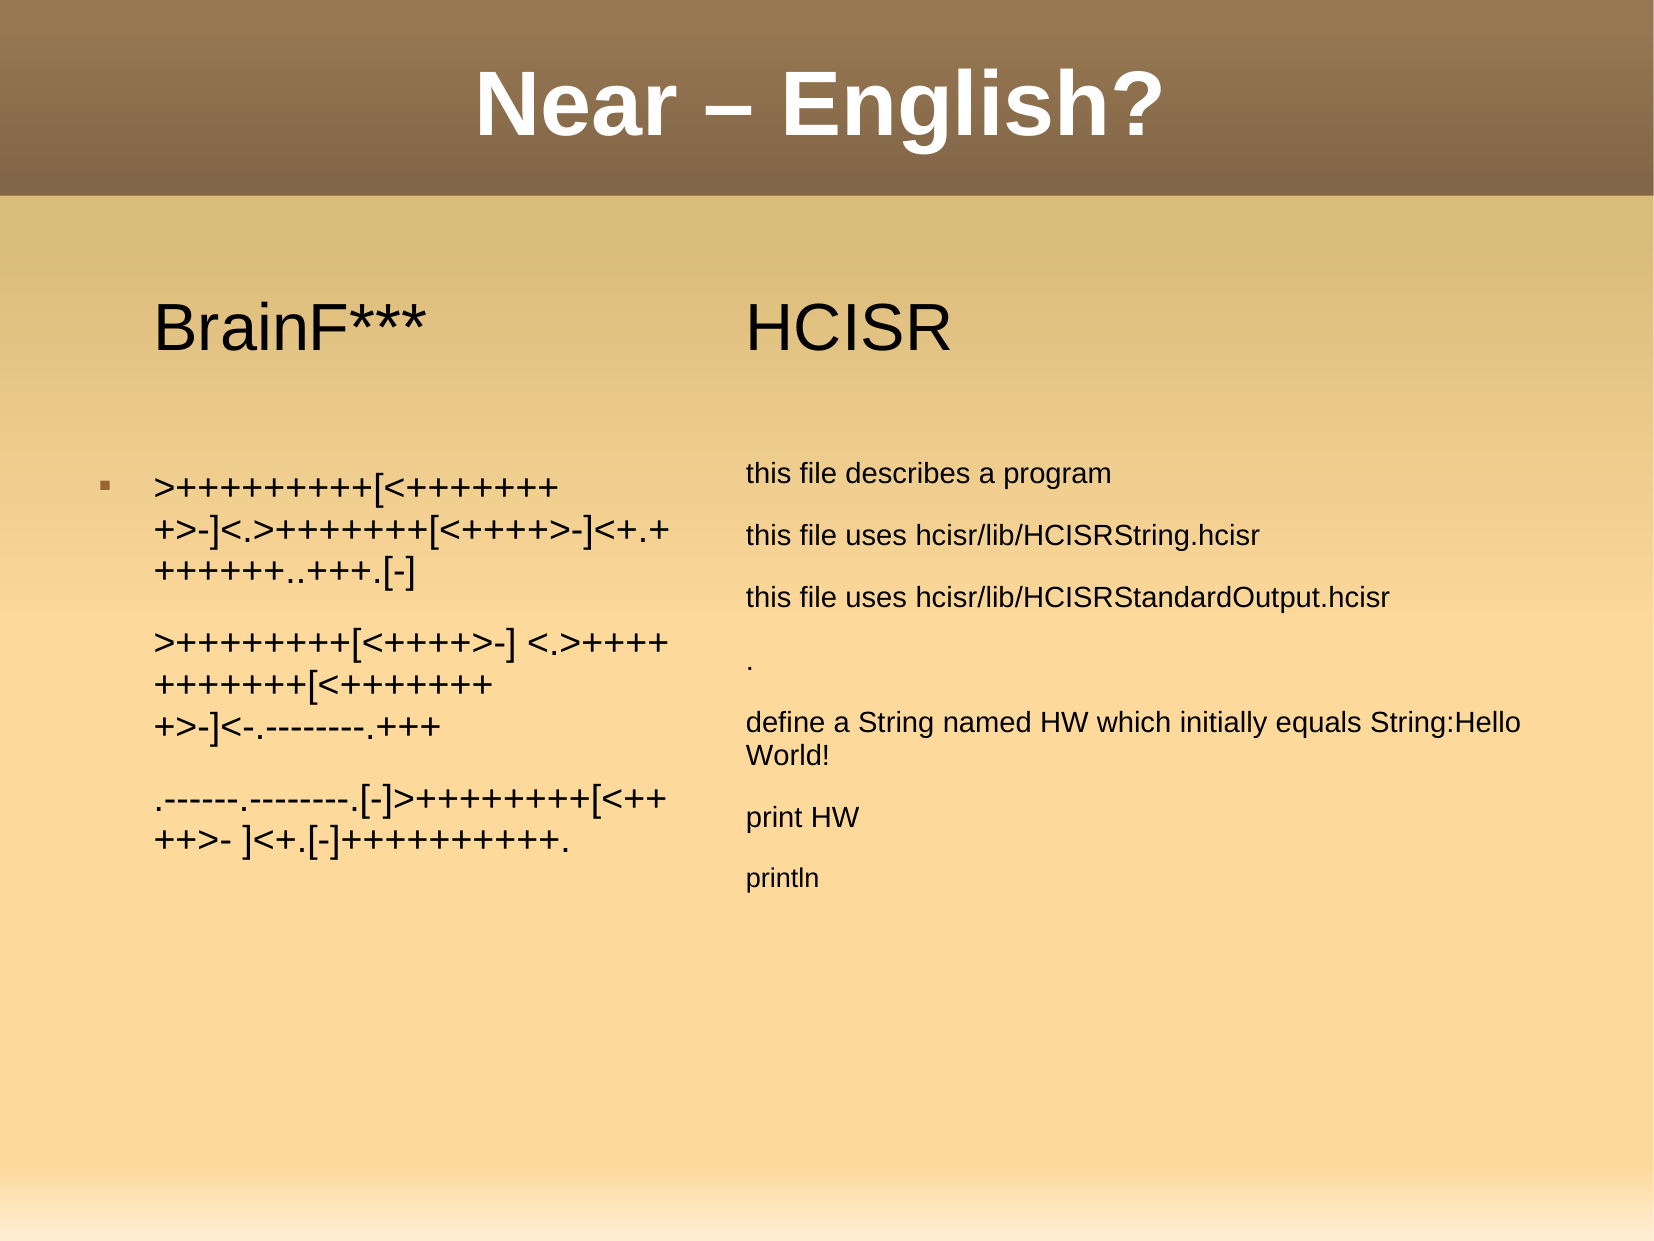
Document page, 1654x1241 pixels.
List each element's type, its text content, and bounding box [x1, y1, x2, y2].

picture [0, 0, 1654, 1241]
list HCISR this file describes a program this file uses hcisr/lib/HCISRString.hcisr this file uses hcisr/lib/HCISRStandardOutput.hcisr . define a String named HW which initially equals String:Hello World! print HW println [675, 290, 1613, 1109]
list BrainF*** >+++++++++[<++++++++>-]<.>+++++++[<++++>-]<+.+++++++..+++.[-] >++++++++[<++++>-] <.>+++++++++++[<++++++++>-]<-.--------.+++ .------.--------.[-]>++++++++[<++++>- ]<+.[-]++++++++++. [82, 290, 675, 1109]
title Near – English? [76, 0, 1565, 208]
